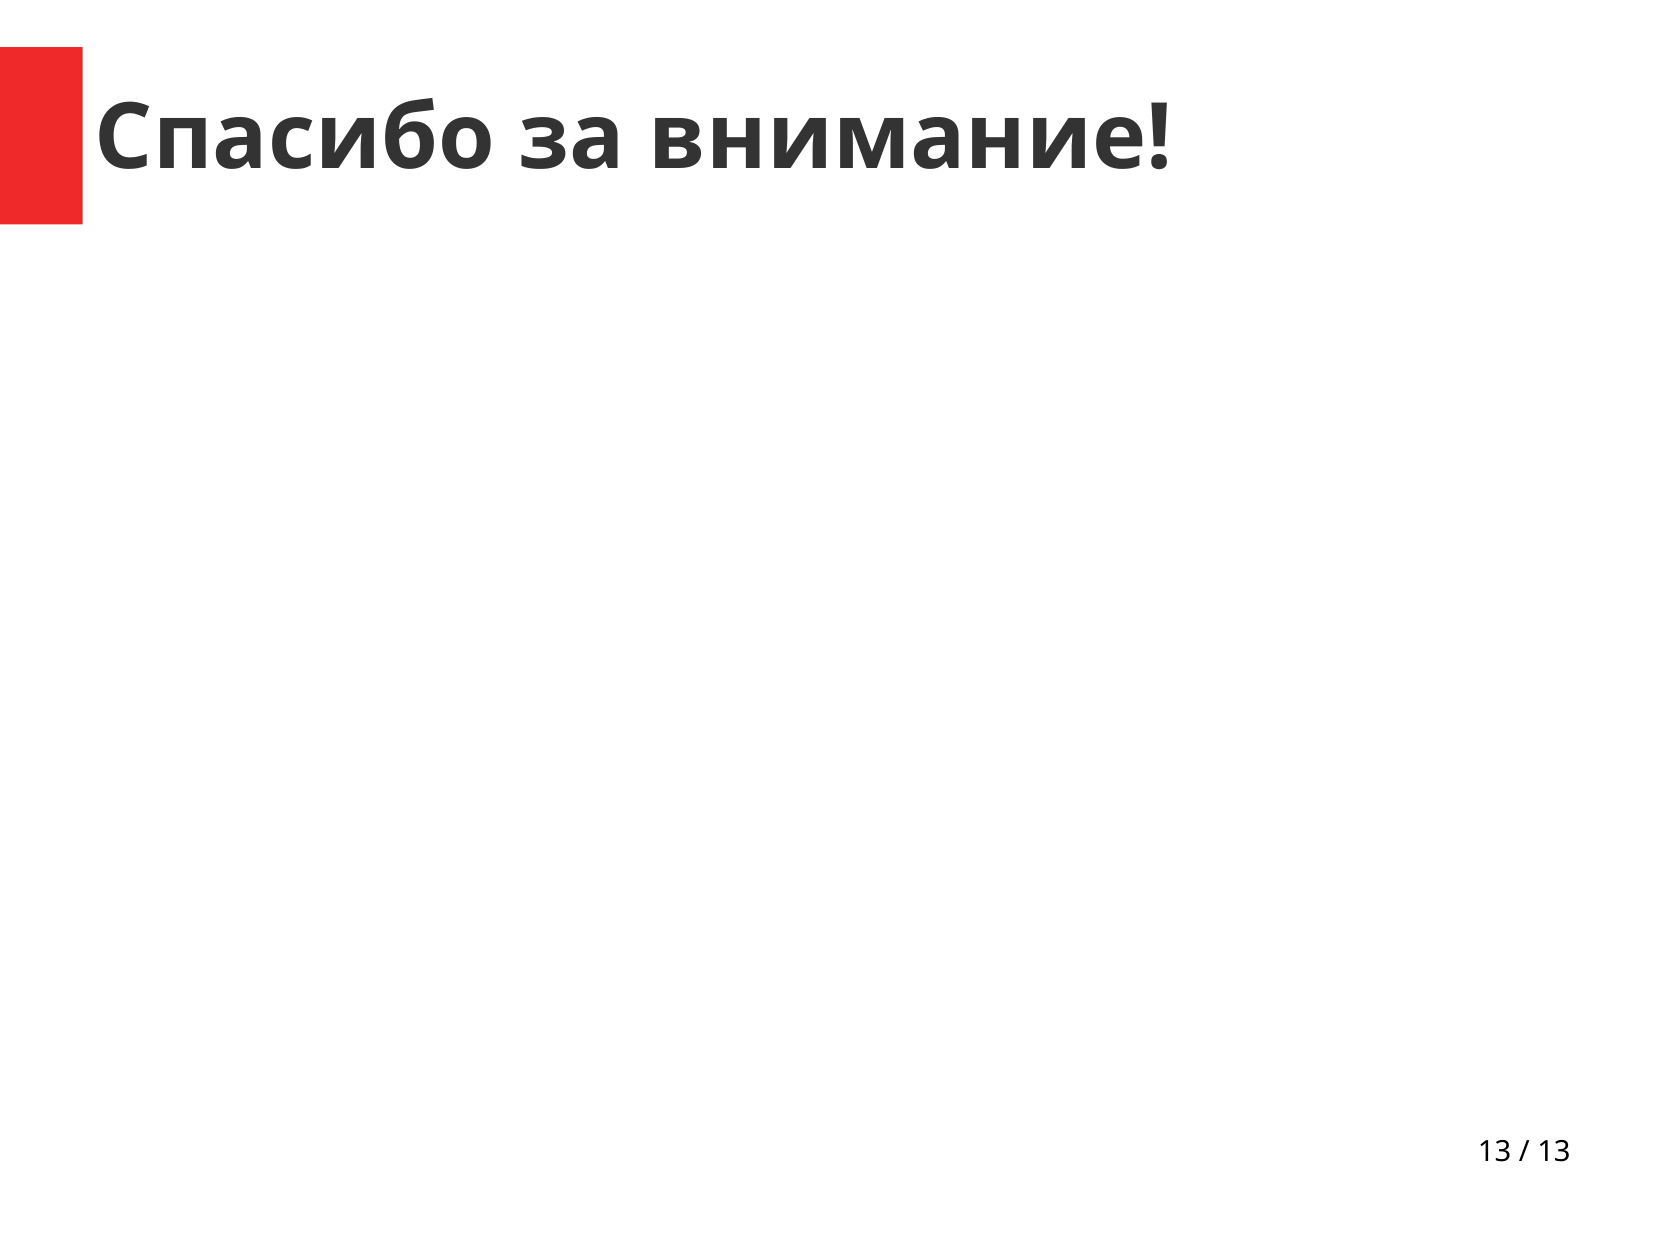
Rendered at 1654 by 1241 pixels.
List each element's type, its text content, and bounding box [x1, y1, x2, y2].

title Спасибо за внимание! [94, 29, 1548, 237]
